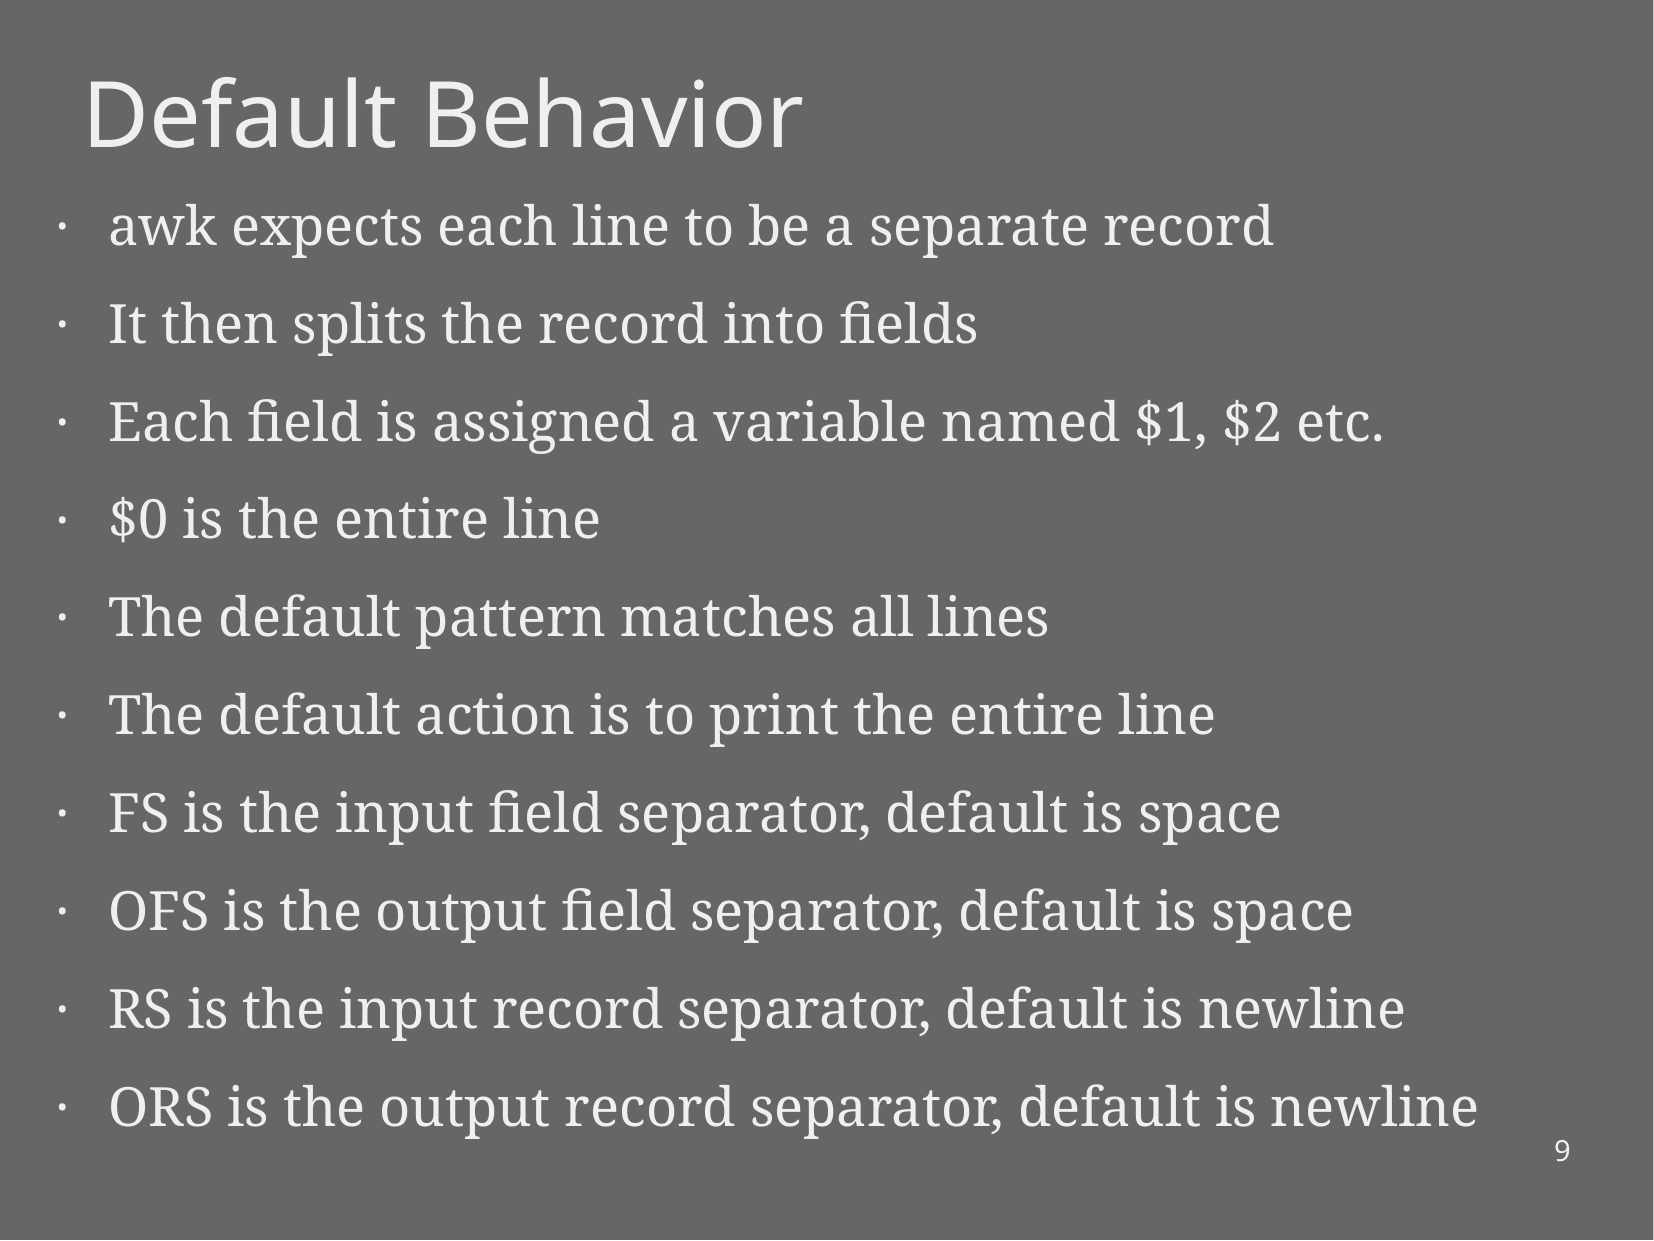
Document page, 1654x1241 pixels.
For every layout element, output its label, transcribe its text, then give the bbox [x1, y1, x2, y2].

title Default Behavior [82, 37, 1571, 187]
list awk expects each line to be a separate record It then splits the record into fields Each field is assigned a variable named $1, $2 etc. $0 is the entire line The default pattern matches all lines The default action is to print the entire line FS is the input field separator, default is space OFS is the output field separator, default is space RS is the input record separator, default is newline ORS is the output record separator, default is newline [37, 187, 1654, 1126]
